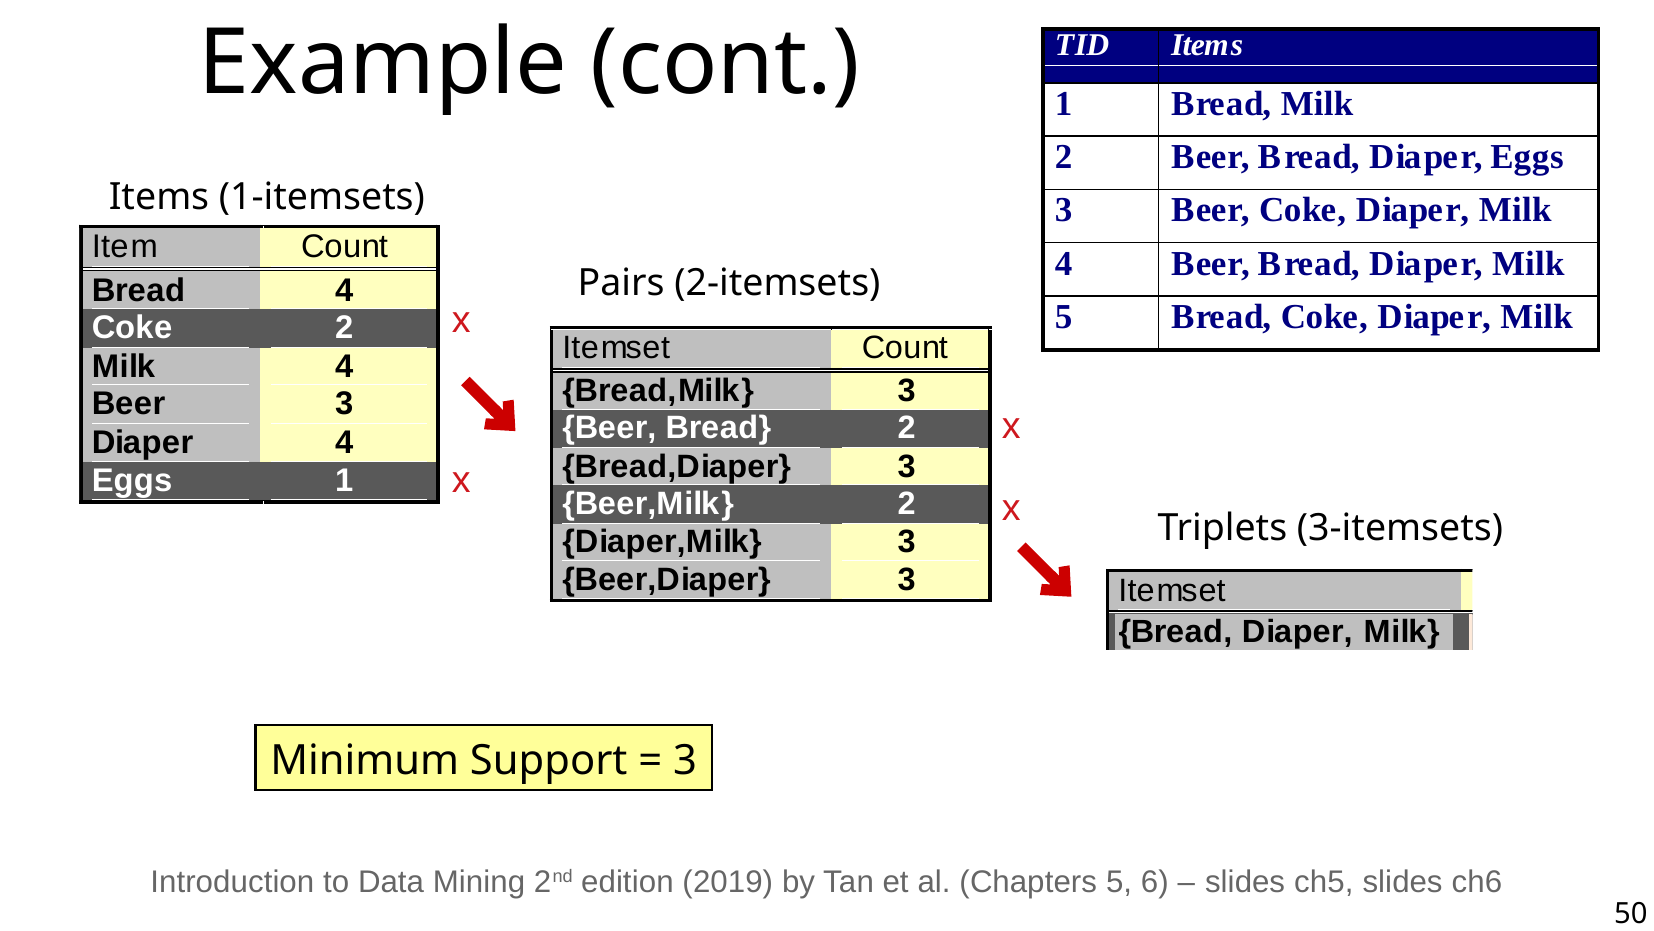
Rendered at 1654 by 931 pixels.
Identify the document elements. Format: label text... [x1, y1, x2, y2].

picture [1106, 568, 1473, 650]
text_box Triplets (3-itemsets) [1143, 495, 1519, 556]
text_box x [987, 396, 1069, 454]
text_box x [437, 451, 519, 508]
text_box x [987, 479, 1069, 537]
text_box Items (1-itemsets) [94, 164, 441, 224]
picture [549, 27, 1612, 652]
text_box Minimum Support = 3 [255, 725, 712, 790]
title Example (cont.) [82, 1, 977, 115]
text_box Introduction to Data Mining 2nd edition (2019) by Tan et al. (Chapters 5, 6) – slides ch5, slides ch6 [7, 857, 1646, 916]
picture [79, 224, 455, 634]
text_box Pairs (2-itemsets) [563, 250, 896, 311]
text_box x [437, 291, 519, 349]
